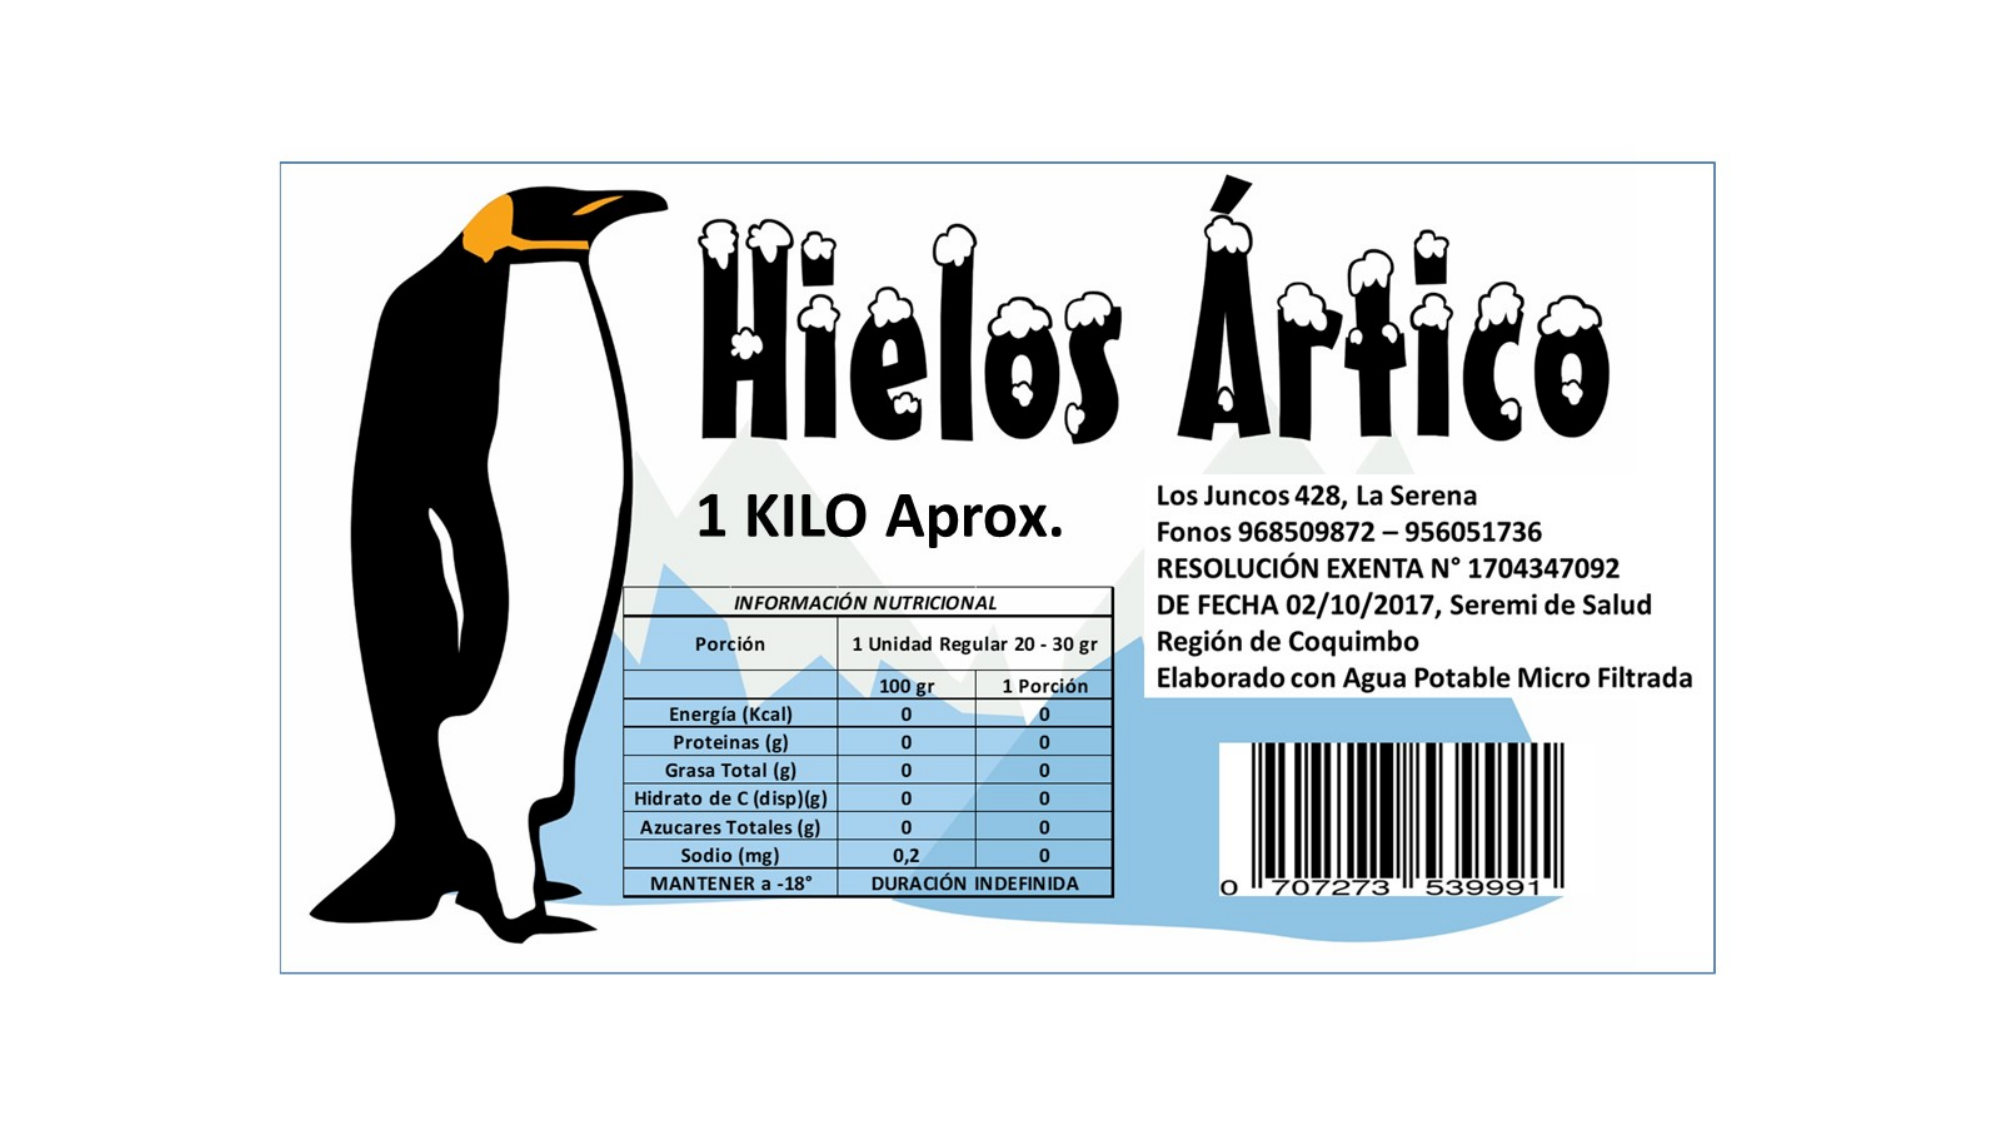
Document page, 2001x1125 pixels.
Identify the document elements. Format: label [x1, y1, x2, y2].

picture [270, 135, 1731, 991]
